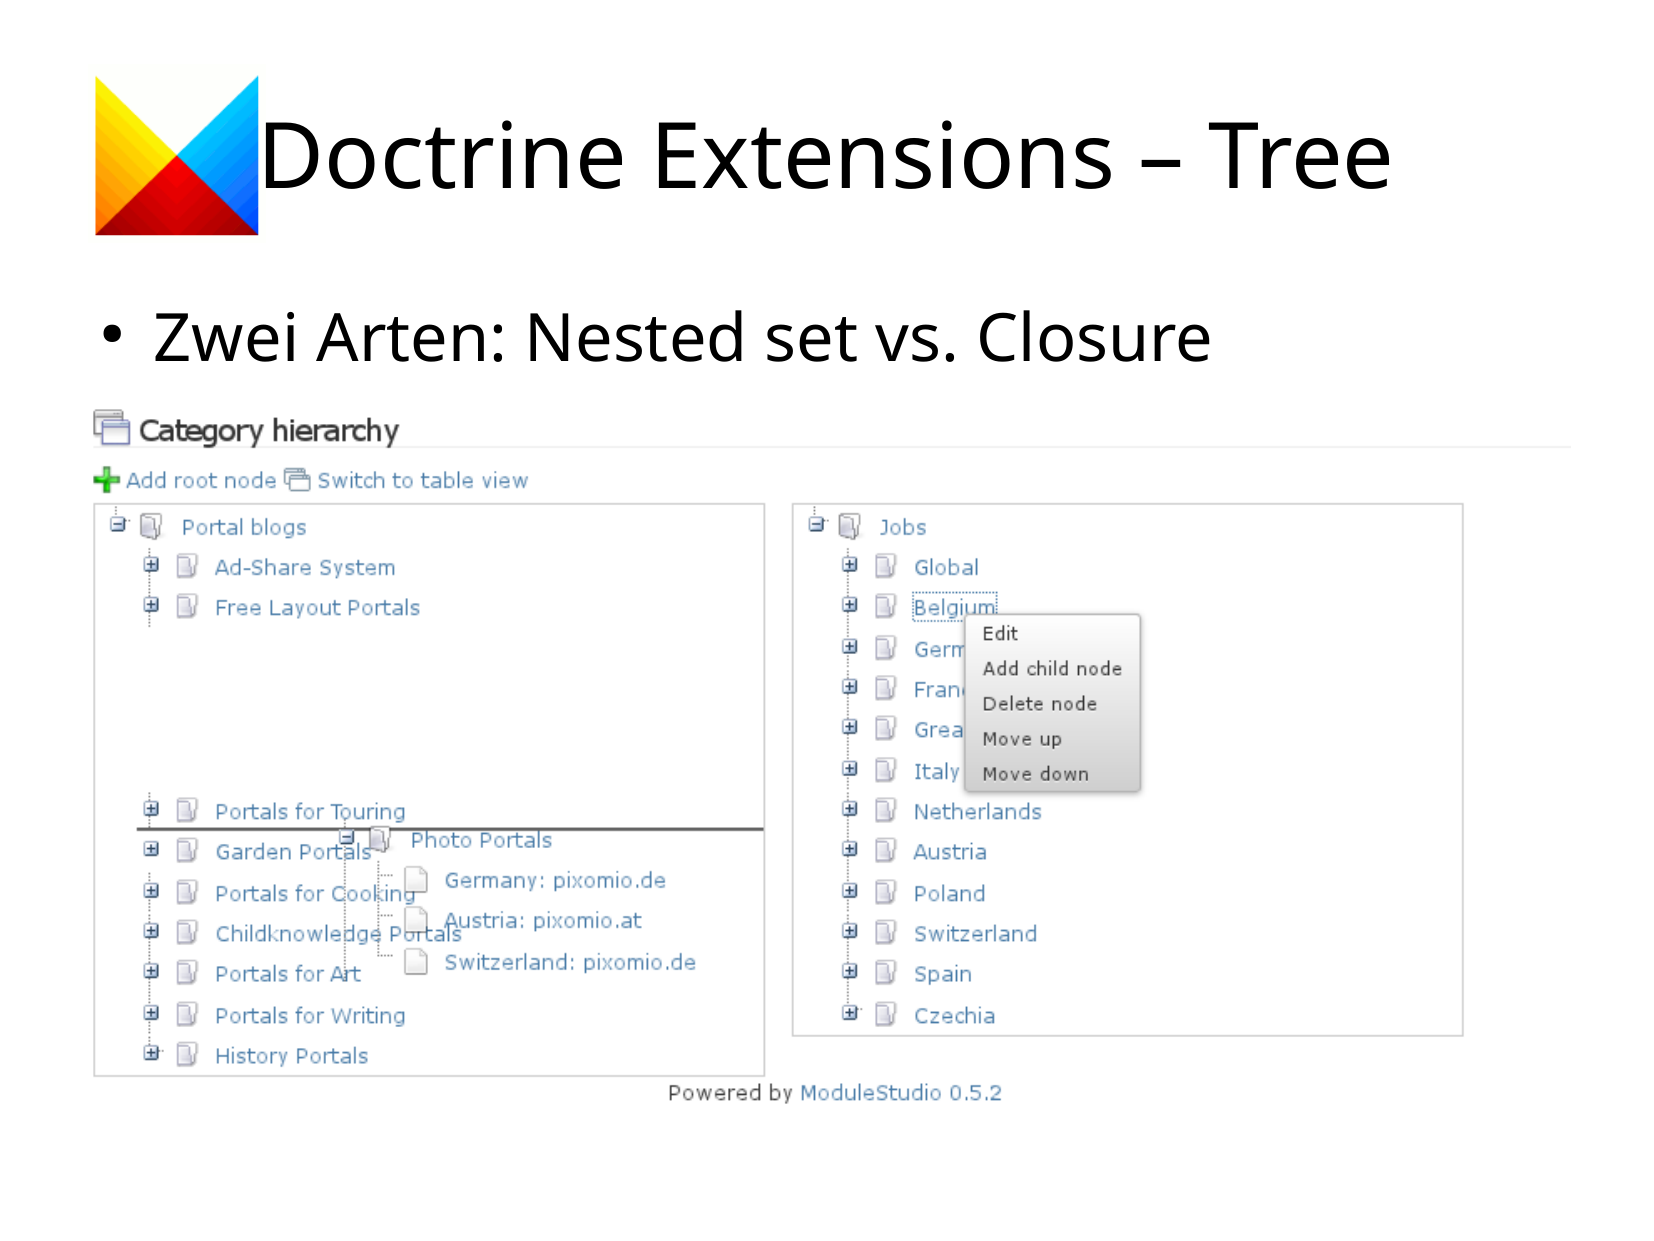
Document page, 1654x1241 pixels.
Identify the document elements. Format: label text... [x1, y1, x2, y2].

picture [82, 398, 1571, 1119]
list Zwei Arten: Nested set vs. Closure [82, 290, 1571, 398]
title Doctrine Extensions – Tree [82, 49, 1571, 257]
